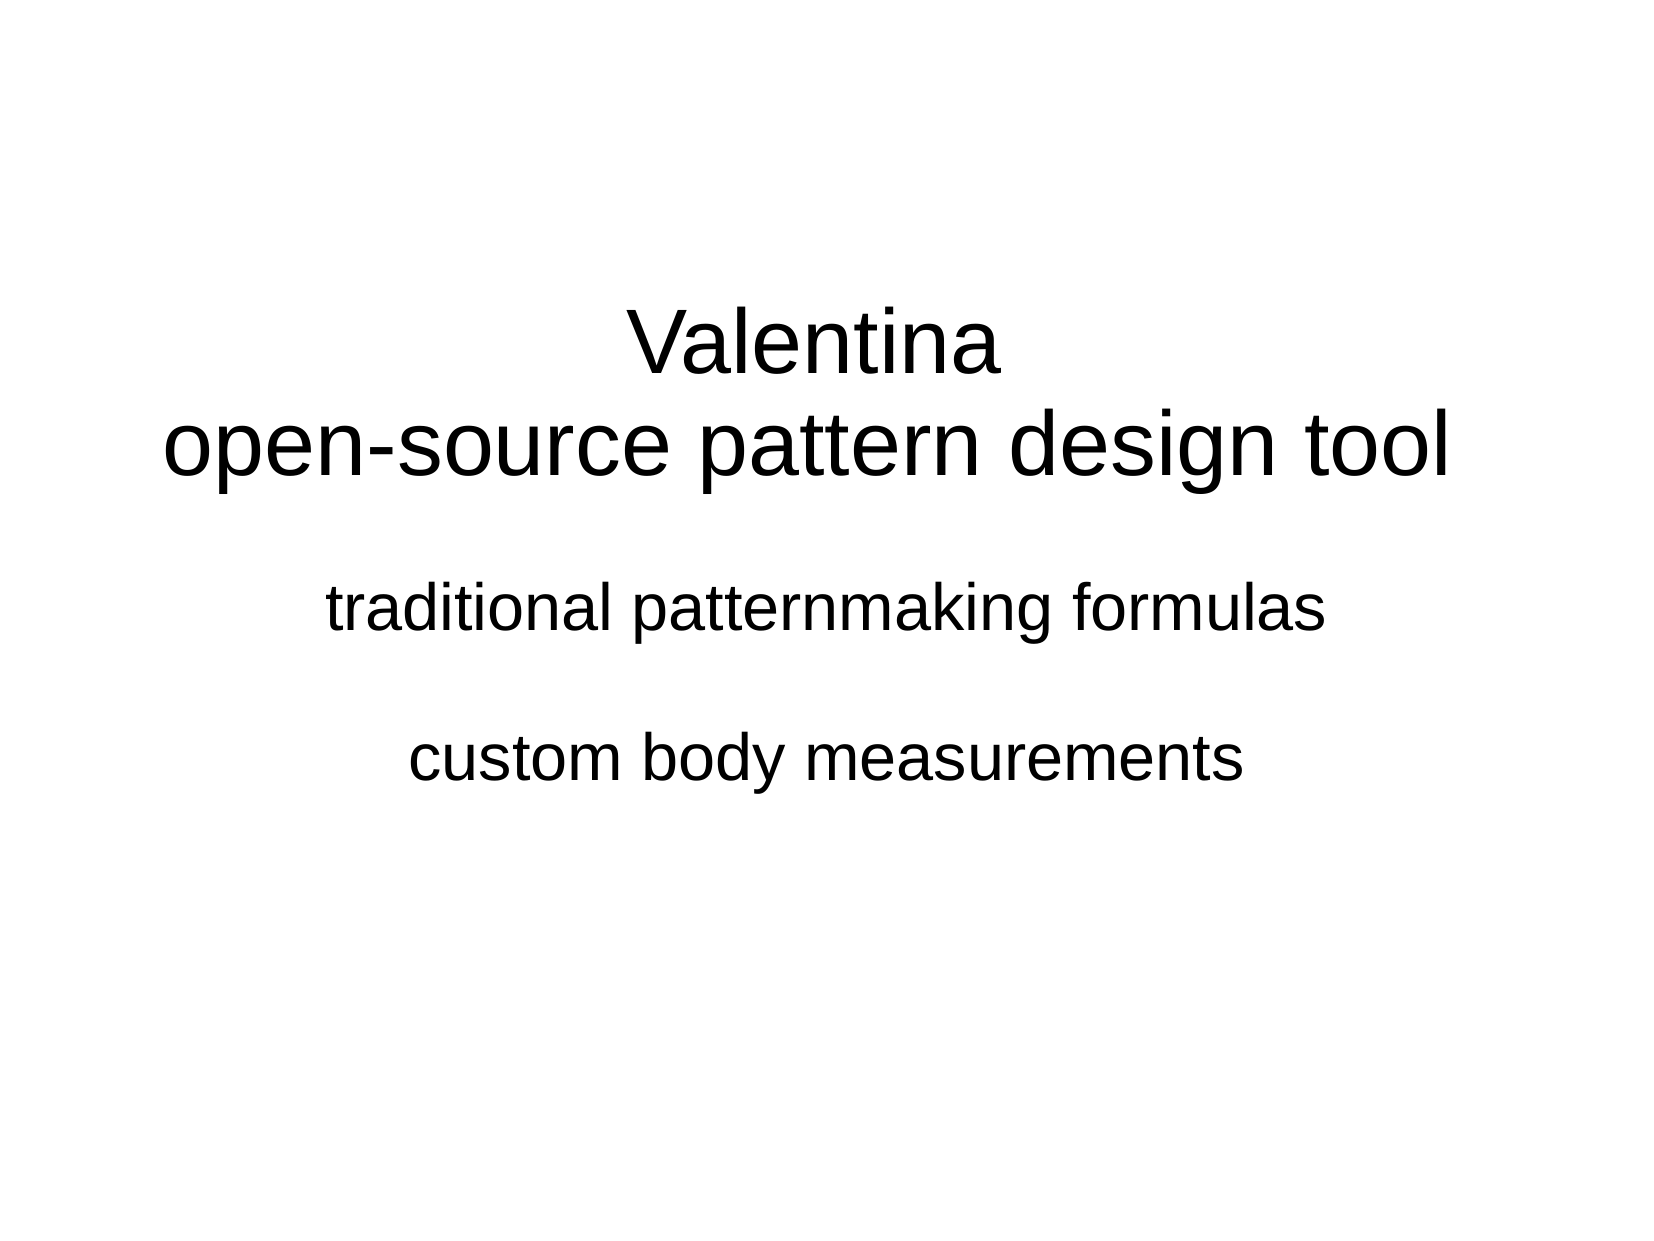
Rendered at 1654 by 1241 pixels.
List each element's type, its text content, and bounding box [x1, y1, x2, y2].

subtitle Valentina open-source pattern design tool traditional patternmaking formulas custom body measurements [82, 150, 1571, 1010]
